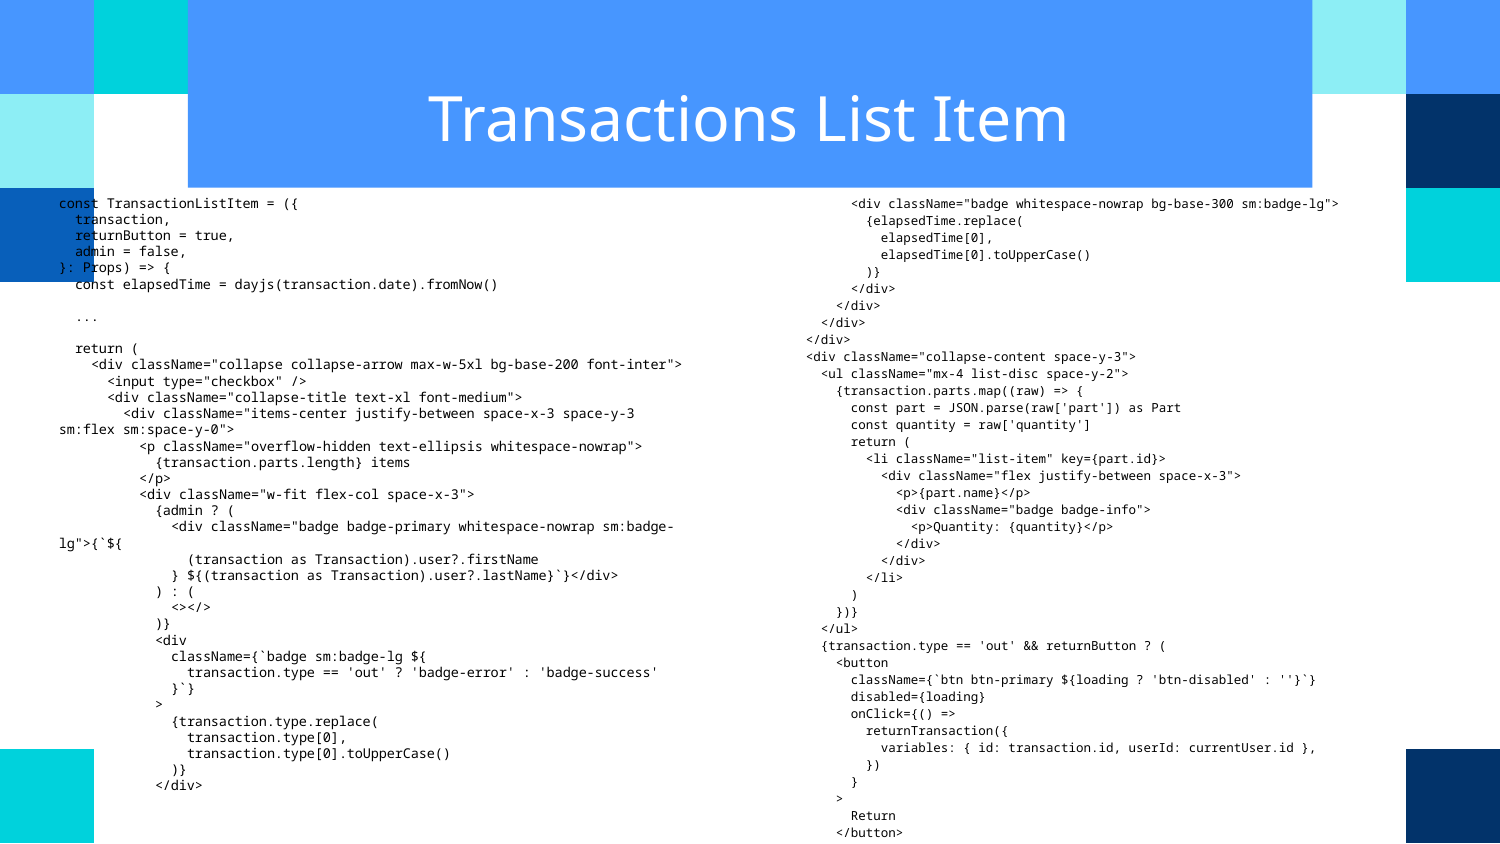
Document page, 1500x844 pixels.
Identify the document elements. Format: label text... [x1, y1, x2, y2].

title Transactions List Item [187, 0, 1313, 188]
subtitle const TransactionListItem = ({ transaction, returnButton = true, admin = false, }: Props) => { const elapsedTime = dayjs(transaction.date).fromNow() ... return ( <div className="collapse collapse-arrow max-w-5xl bg-base-200 font-inter"> <input type="checkbox" /> <div className="collapse-title text-xl font-medium"> <div className="items-center justify-between space-x-3 space-y-3 sm:flex sm:space-y-0"> <p className="overflow-hidden text-ellipsis whitespace-nowrap"> {transaction.parts.length} items </p> <div className="w-fit flex-col space-x-3"> {admin ? ( <div className="badge badge-primary whitespace-nowrap sm:badge-lg">{`${ (transaction as Transaction).user?.firstName } ${(transaction as Transaction).user?.lastName}`}</div> ) : ( <></> )} <div className={`badge sm:badge-lg ${ transaction.type == 'out' ? 'badge-error' : 'badge-success' }`} > {transaction.type.replace( transaction.type[0], transaction.type[0].toUpperCase() )} </div> [0, 179, 746, 827]
text_box <div className="badge whitespace-nowrap bg-base-300 sm:badge-lg"> {elapsedTime.replace( elapsedTime[0], elapsedTime[0].toUpperCase() )} </div> </div> </div> </div> <div className="collapse-content space-y-3"> <ul className="mx-4 list-disc space-y-2"> {transaction.parts.map((raw) => { const part = JSON.parse(raw['part']) as Part const quantity = raw['quantity'] return ( <li className="list-item" key={part.id}> <div className="flex justify-between space-x-3"> <p>{part.name}</p> <div className="badge badge-info"> <p>Quantity: {quantity}</p> </div> </div> </li> ) })} </ul> {transaction.type == 'out' && returnButton ? ( <button className={`btn btn-primary ${loading ? 'btn-disabled' : ''}`} disabled={loading} onClick={() => returnTransaction({ variables: { id: transaction.id, userId: currentUser.id }, }) } > Return </button> ) : ( <></> )} </div> </div> ) } [746, 187, 1431, 844]
